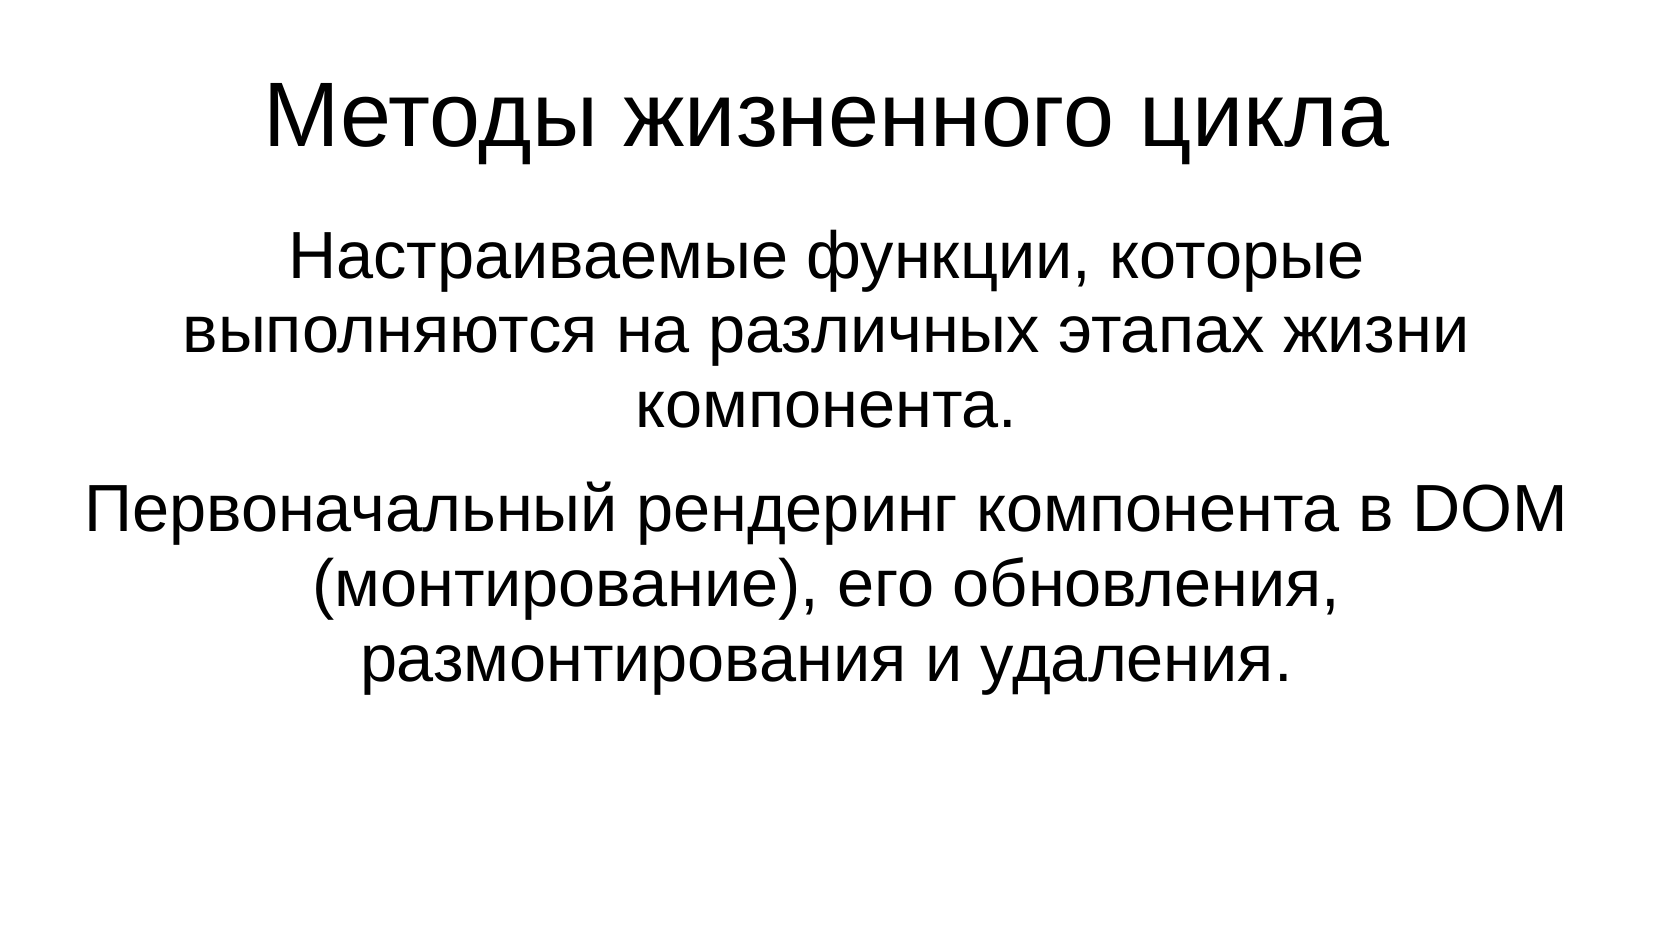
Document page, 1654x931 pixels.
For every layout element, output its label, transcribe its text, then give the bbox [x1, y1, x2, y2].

list Настраиваемые функции, которые выполняются на различных этапах жизни компонента. Первоначальный рендеринг компонента в DOM (монтирование), его обновления, размонтирования и удаления. [82, 217, 1571, 758]
title Методы жизненного цикла [82, 37, 1571, 193]
